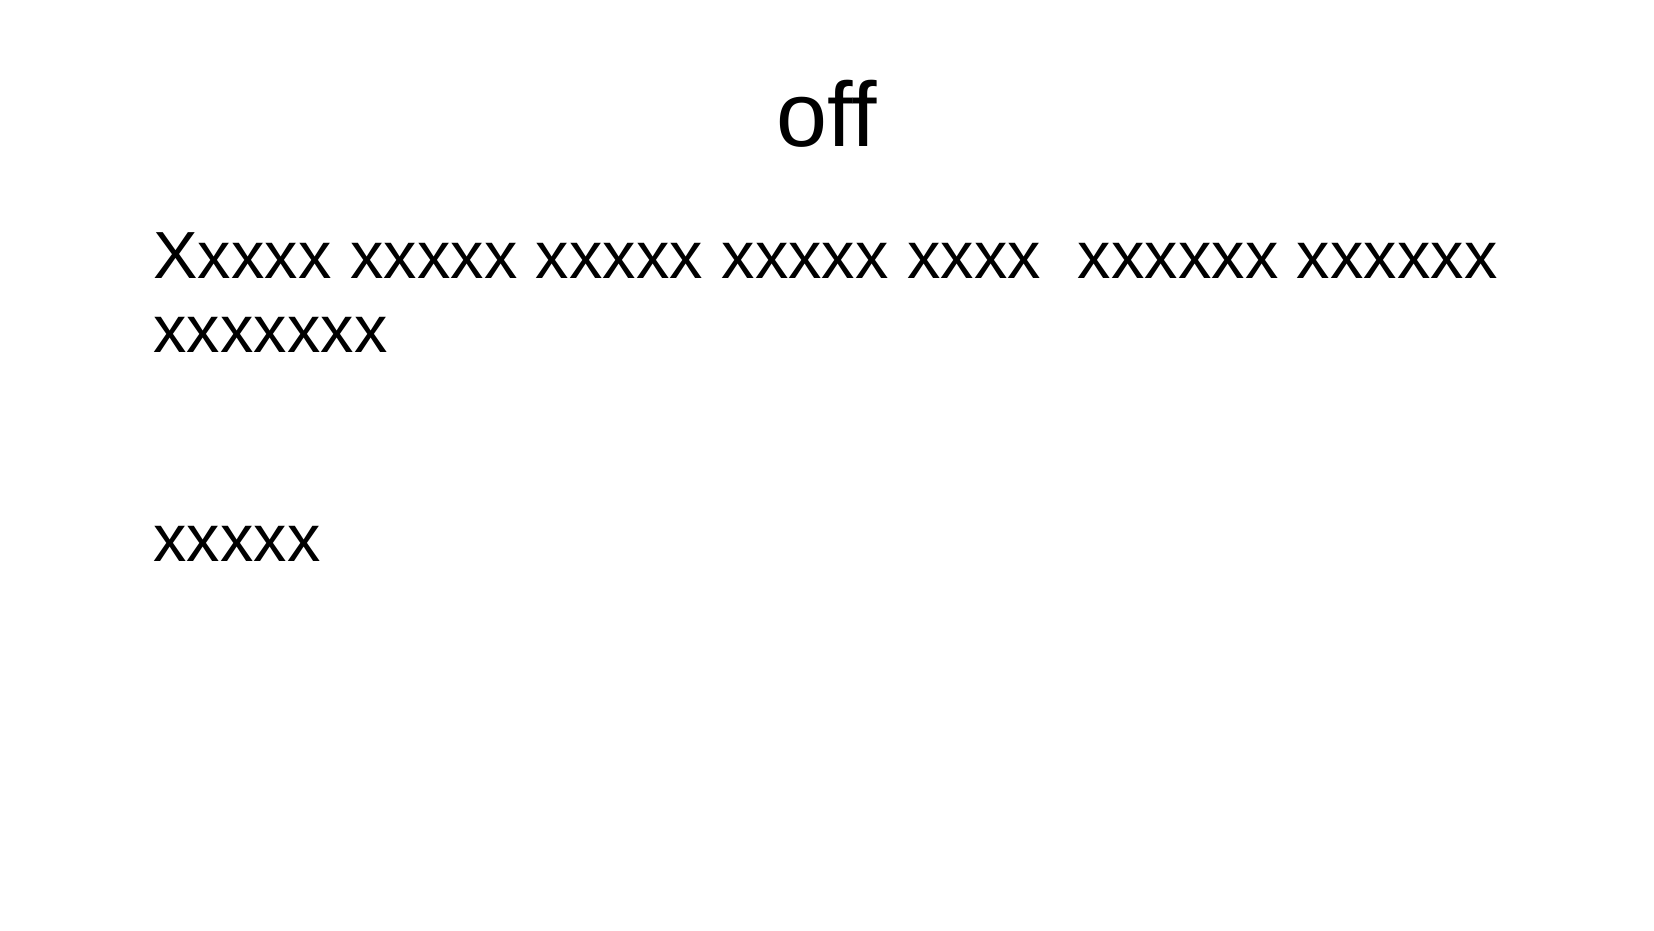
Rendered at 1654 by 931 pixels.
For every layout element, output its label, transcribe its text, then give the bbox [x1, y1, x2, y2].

title off [82, 37, 1571, 193]
list Xxxxx xxxxx xxxxx xxxxx xxxx xxxxxx xxxxxx xxxxxxx xxxxx [82, 217, 1571, 758]
